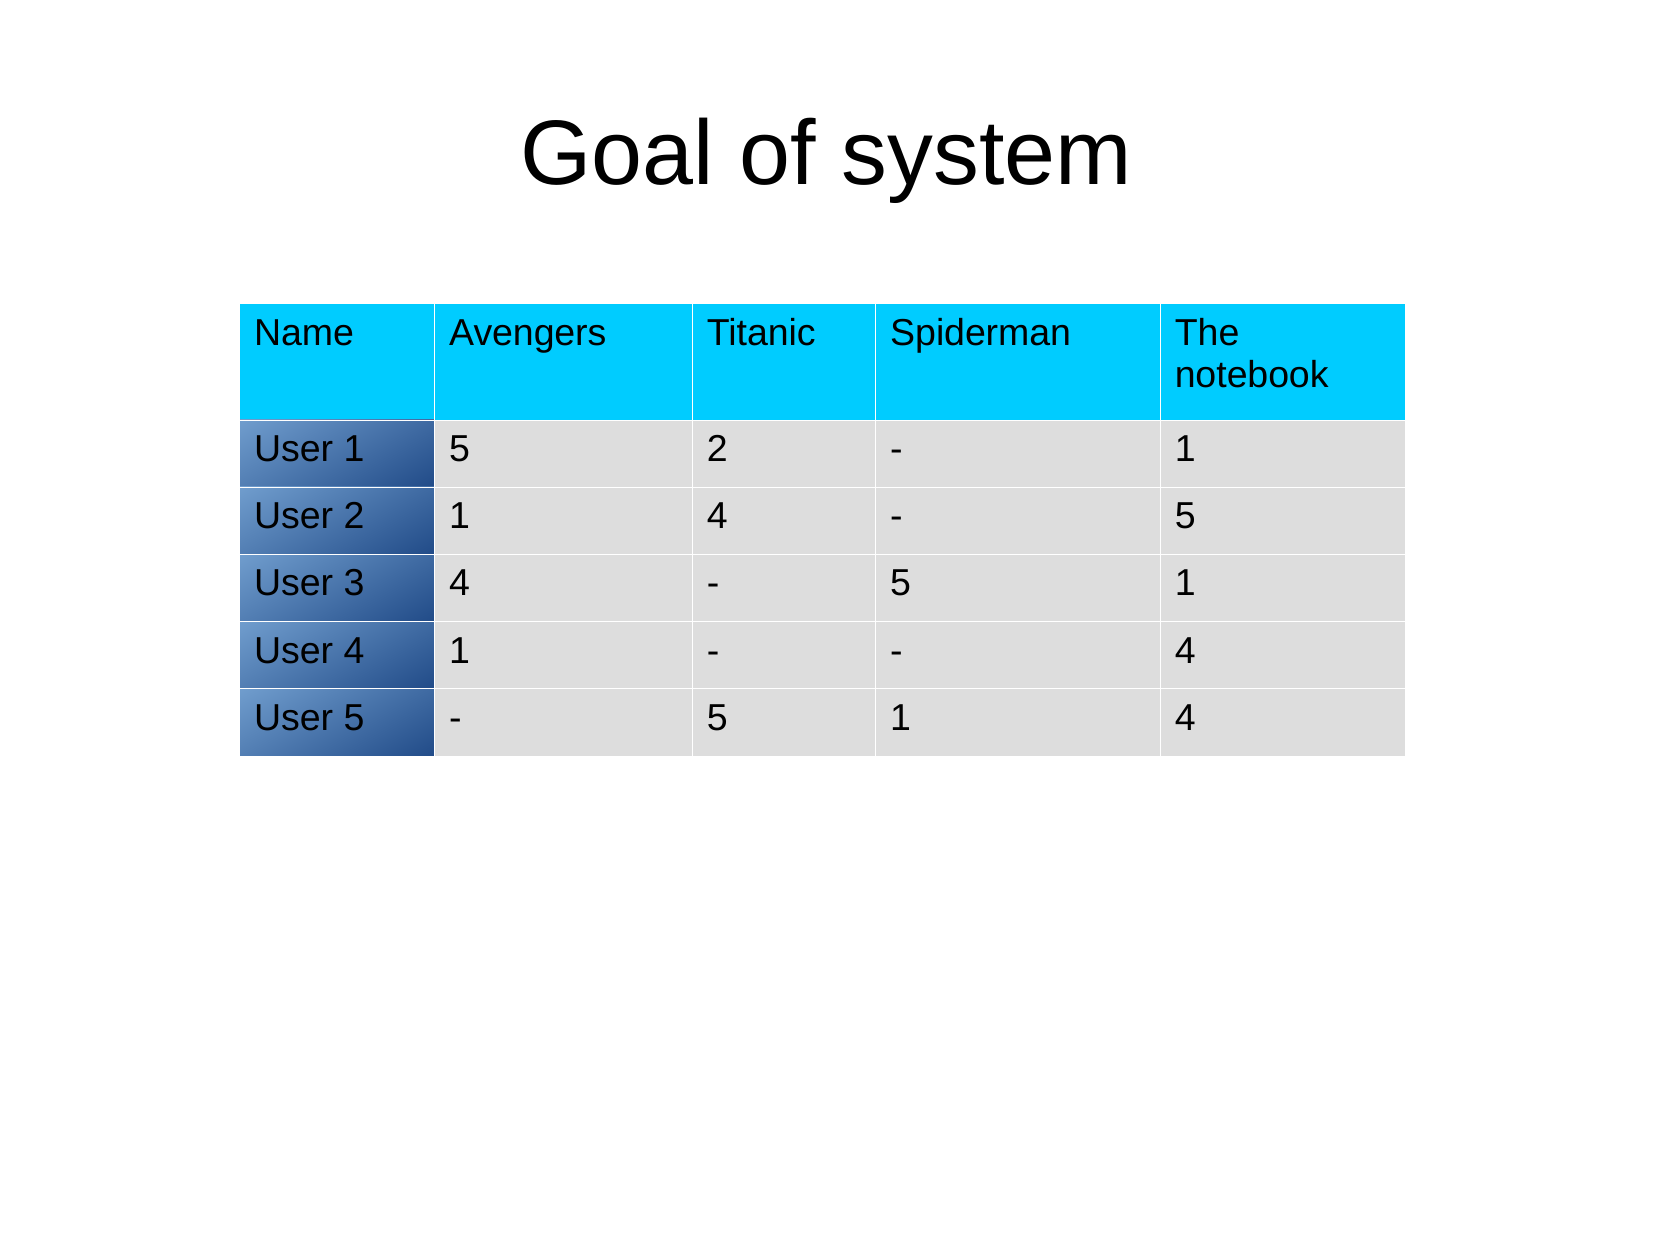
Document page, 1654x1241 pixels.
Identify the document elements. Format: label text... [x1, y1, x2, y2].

table_cell User 5 [240, 689, 434, 756]
table_cell 4 [693, 488, 875, 554]
table_cell 4 [1161, 689, 1405, 756]
table_cell - [435, 689, 692, 756]
table_cell 2 [693, 421, 875, 487]
table_cell User 3 [240, 555, 434, 621]
table_cell 5 [693, 689, 875, 756]
table_cell - [876, 622, 1160, 688]
table_header Titanic [693, 304, 875, 420]
table_cell 1 [435, 488, 692, 554]
table_cell - [876, 488, 1160, 554]
table_cell 5 [876, 555, 1160, 621]
table_cell 4 [435, 555, 692, 621]
table_header Name [240, 304, 434, 420]
table_cell 1 [1161, 421, 1405, 487]
table_cell User 4 [240, 622, 434, 688]
table_cell 1 [876, 689, 1160, 756]
table_cell - [693, 555, 875, 621]
table_cell 5 [1161, 488, 1405, 554]
table_header The notebook [1161, 304, 1405, 420]
table_cell 5 [435, 421, 692, 487]
table_header Avengers [435, 304, 692, 420]
table_cell User 1 [240, 421, 434, 487]
title Goal of system [82, 49, 1571, 257]
table_cell - [693, 622, 875, 688]
table_cell - [876, 421, 1160, 487]
table_cell 1 [435, 622, 692, 688]
table_cell 4 [1161, 622, 1405, 688]
table_cell 1 [1161, 555, 1405, 621]
table_cell User 2 [240, 488, 434, 554]
table_header Spiderman [876, 304, 1160, 420]
